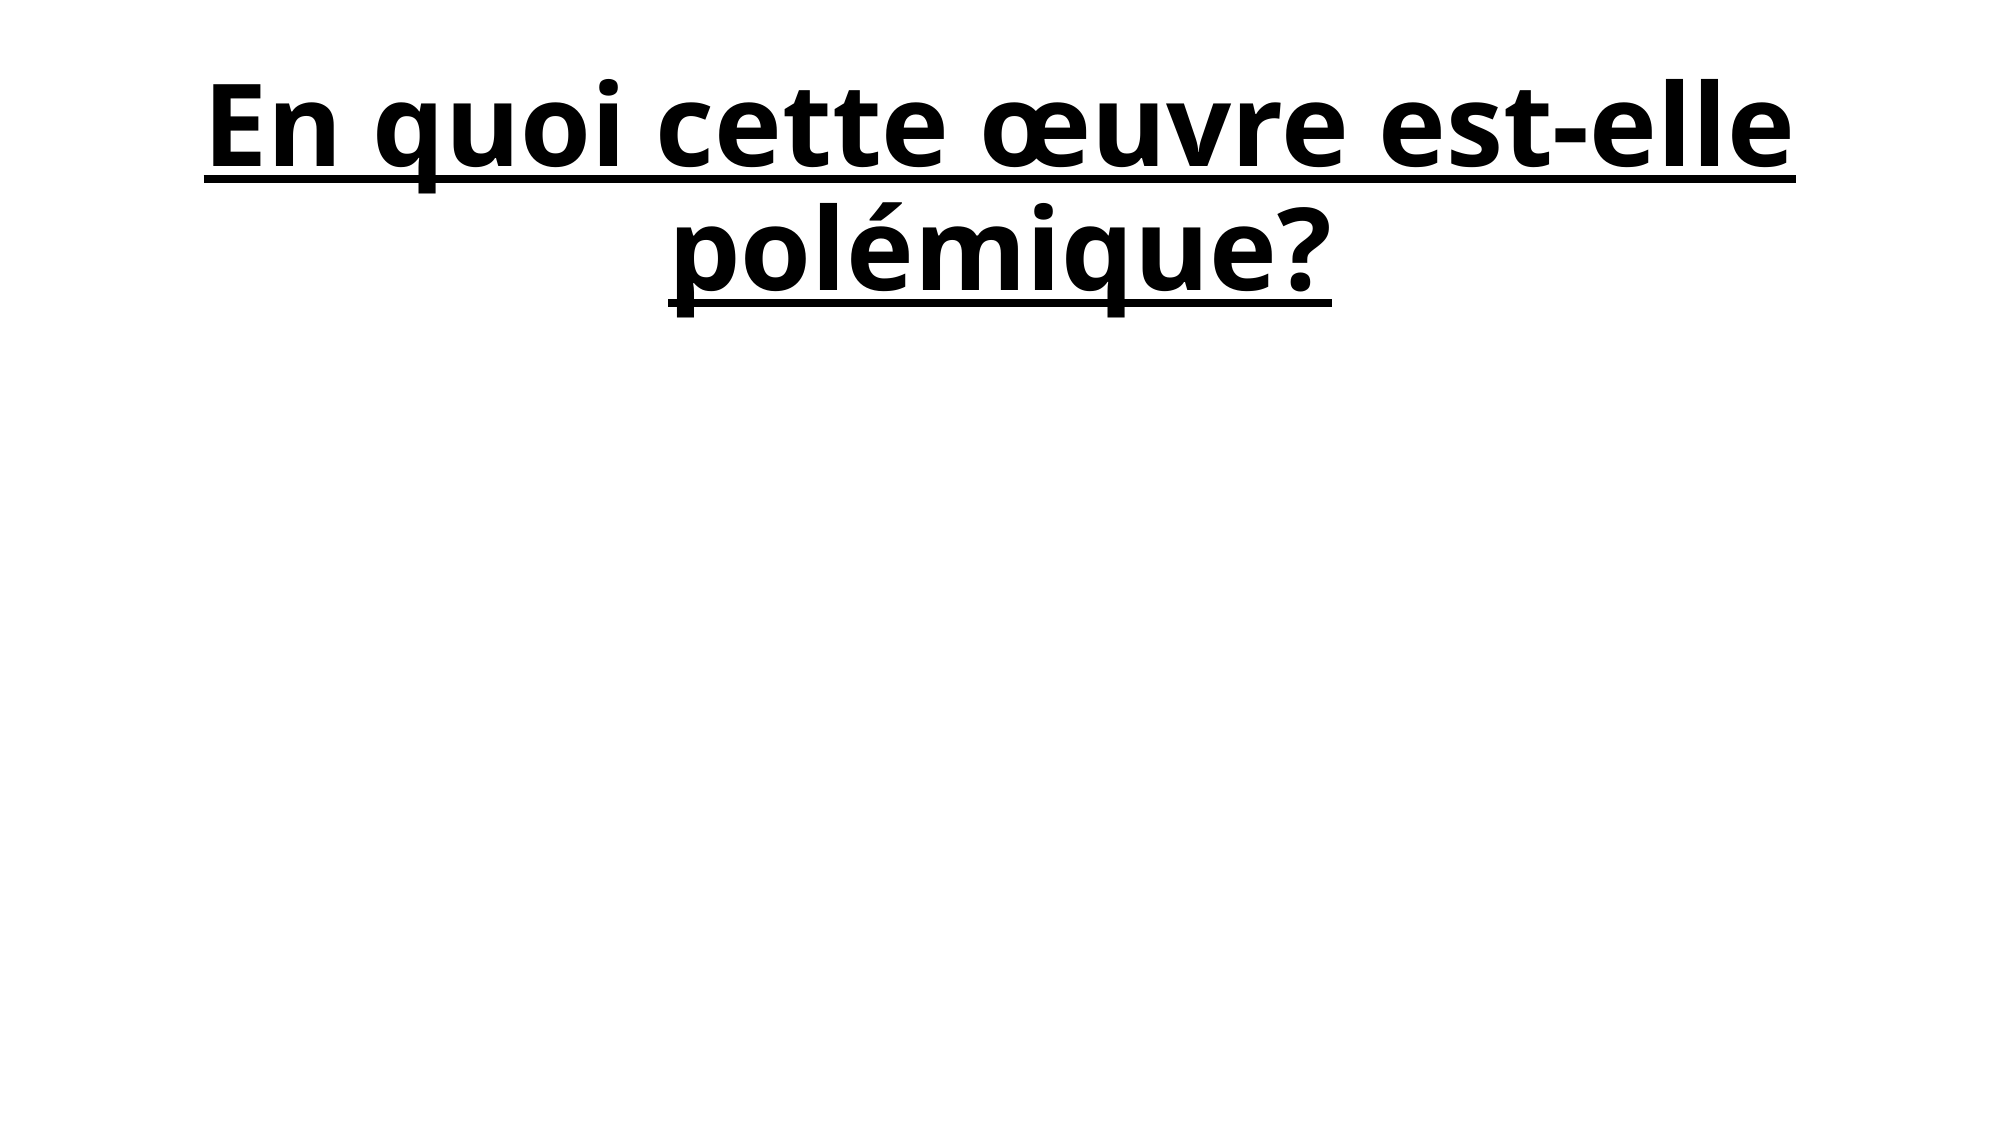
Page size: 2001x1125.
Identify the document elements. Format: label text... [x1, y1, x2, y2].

title En quoi cette œuvre est-elle polémique? [0, 59, 2000, 278]
